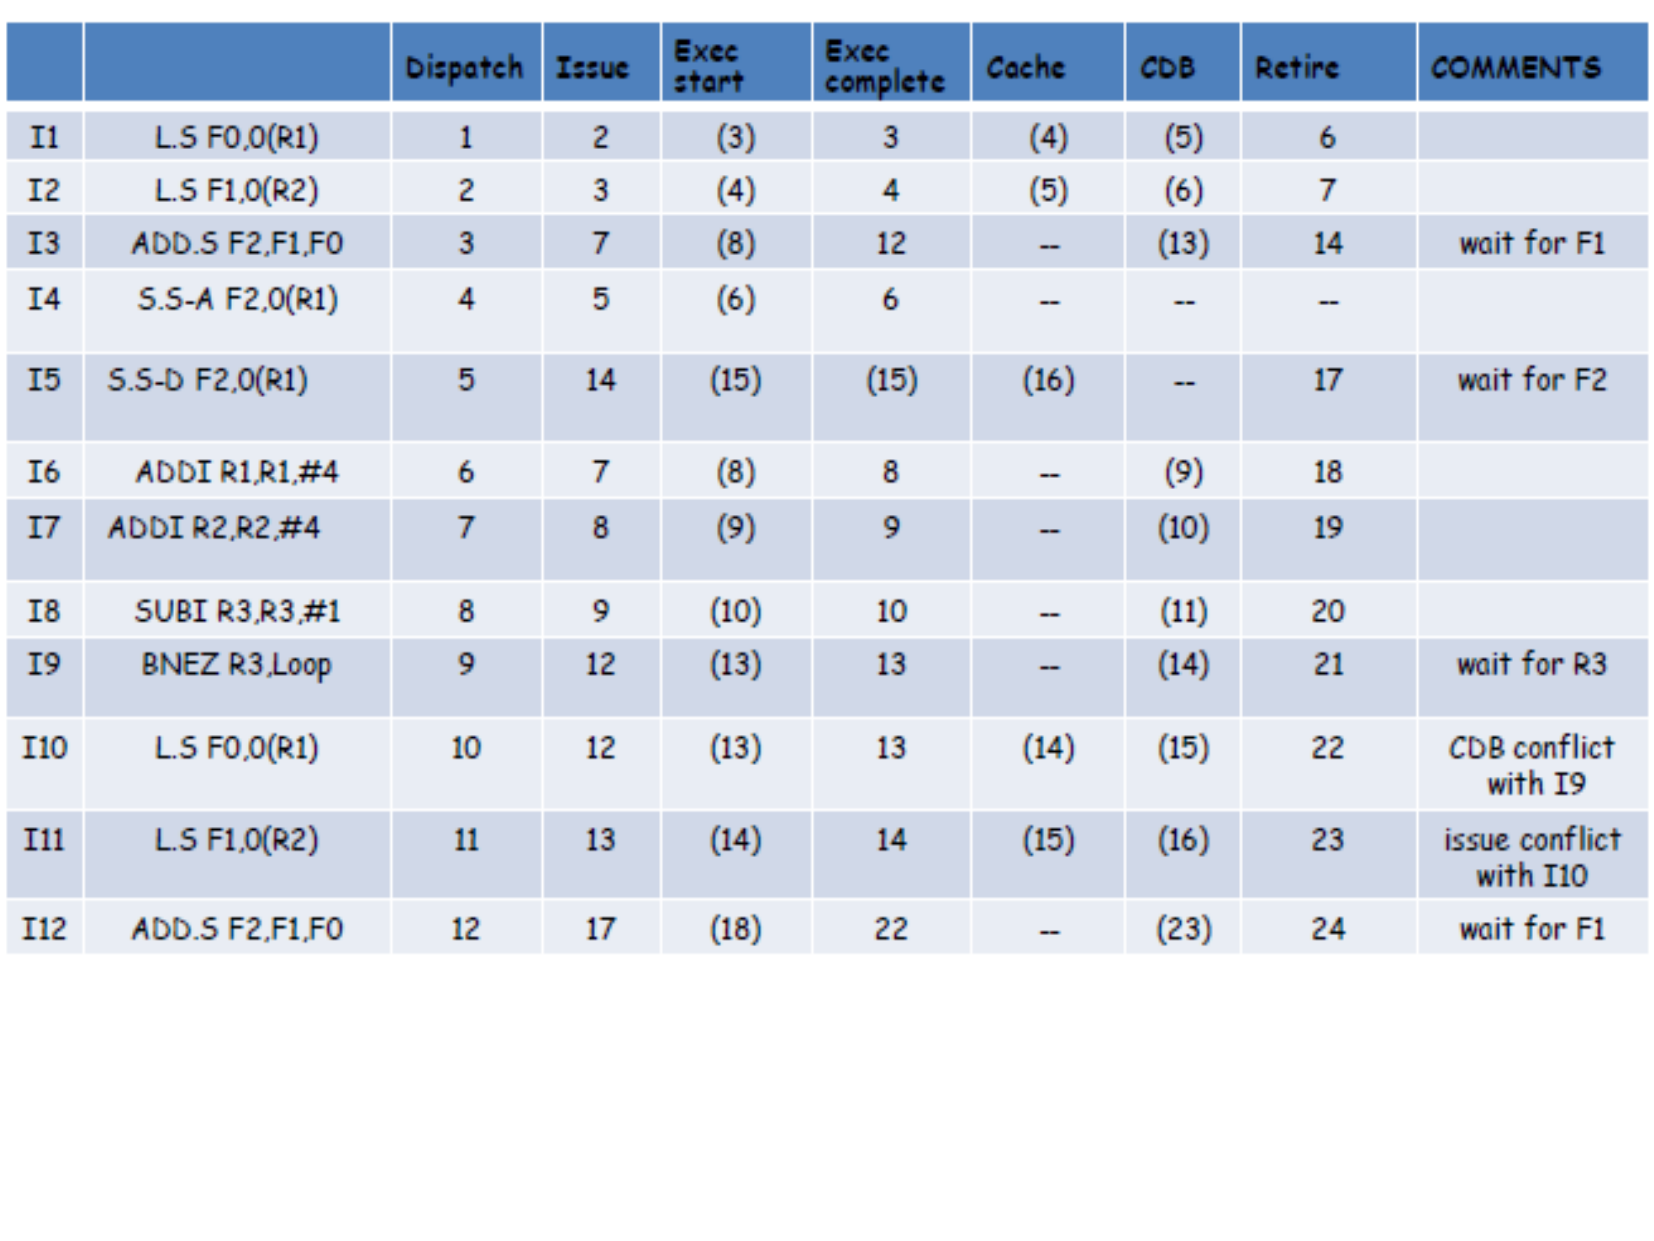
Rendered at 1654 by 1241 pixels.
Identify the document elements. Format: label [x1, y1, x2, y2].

picture [0, 4, 1654, 961]
